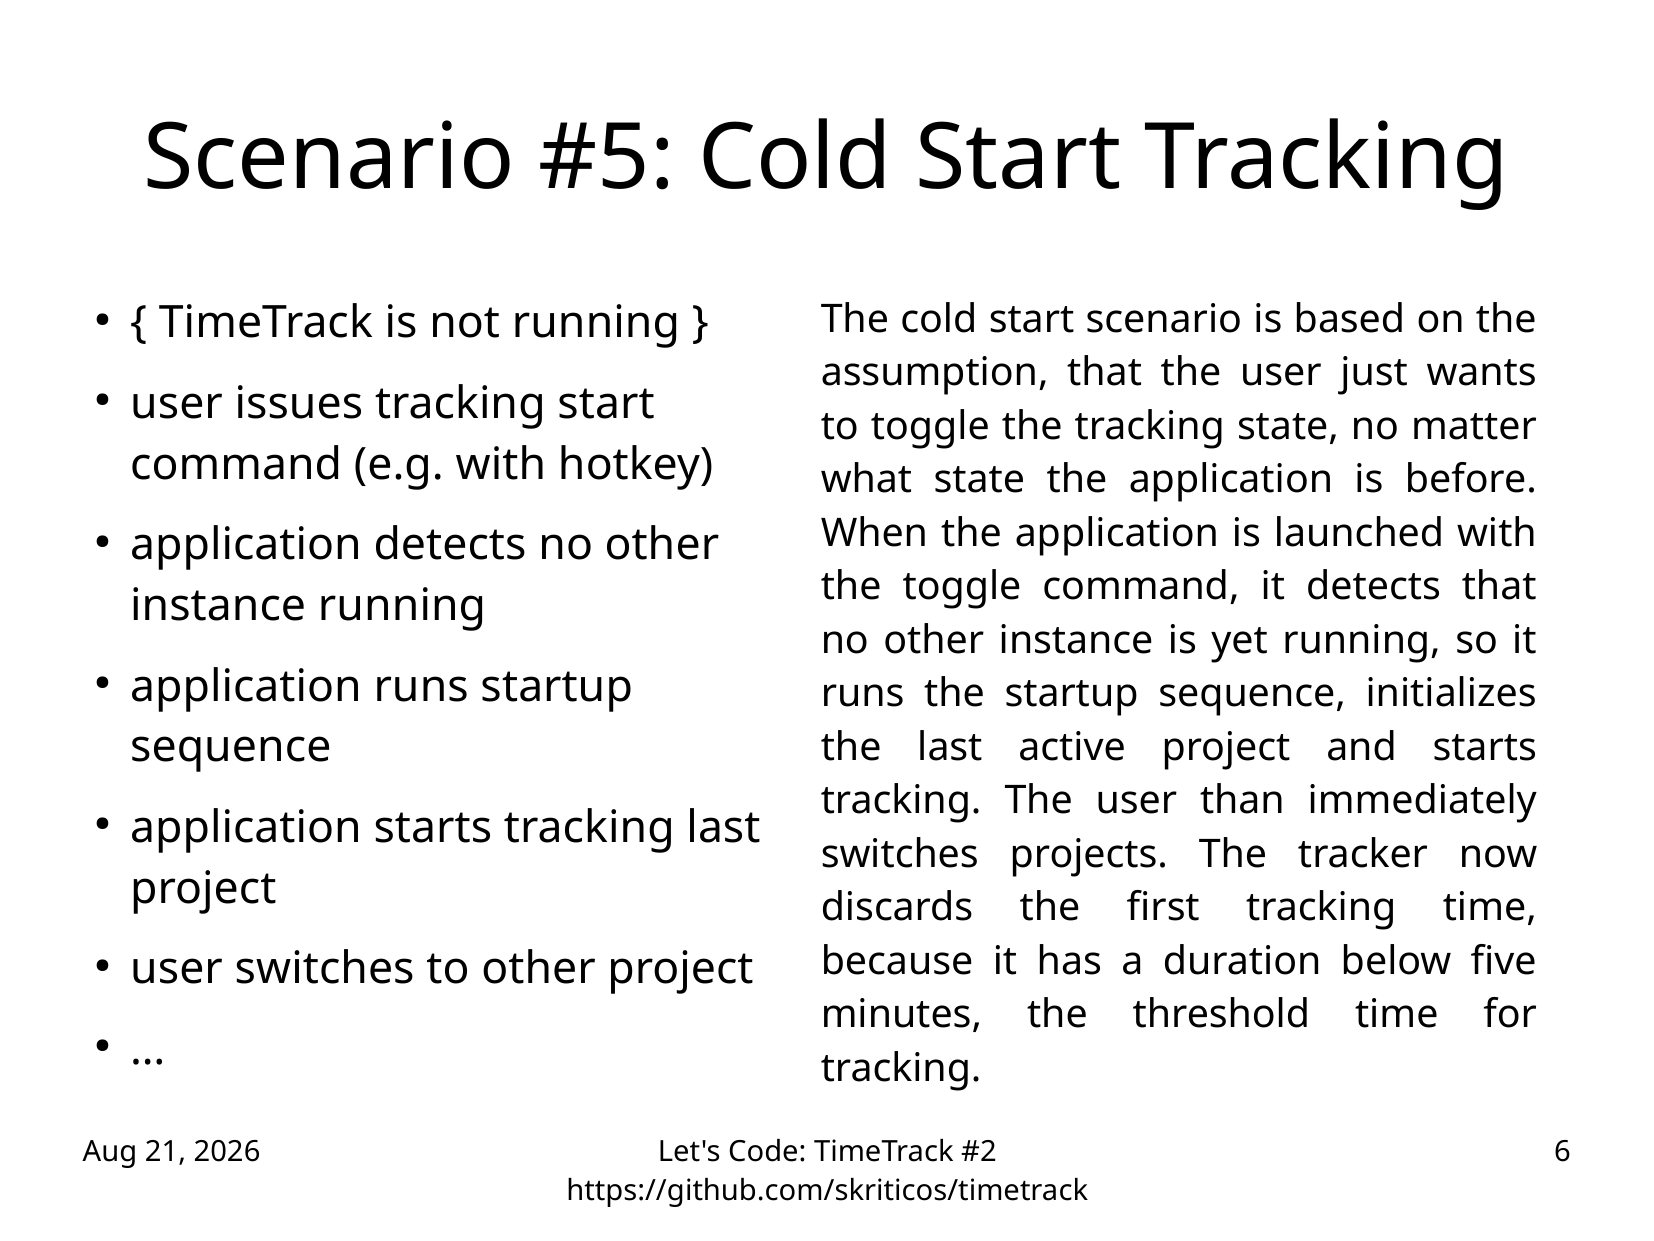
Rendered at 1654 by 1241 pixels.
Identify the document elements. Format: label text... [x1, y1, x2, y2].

list { TimeTrack is not running } user issues tracking start command (e.g. with hotkey) application detects no other instance running application runs startup sequence application starts tracking last project user switches to other project … [82, 290, 799, 1098]
title Scenario #5: Cold Start Tracking [82, 49, 1571, 257]
list The cold start scenario is based on the assumption, that the user just wants to toggle the tracking state, no matter what state the application is before. When the application is launched with the toggle command, it detects that no other instance is yet running, so it runs the startup sequence, initializes the last active project and starts tracking. The user than immediately switches projects. The tracker now discards the first tracking time, because it has a duration below five minutes, the threshold time for tracking. [820, 290, 1538, 1098]
